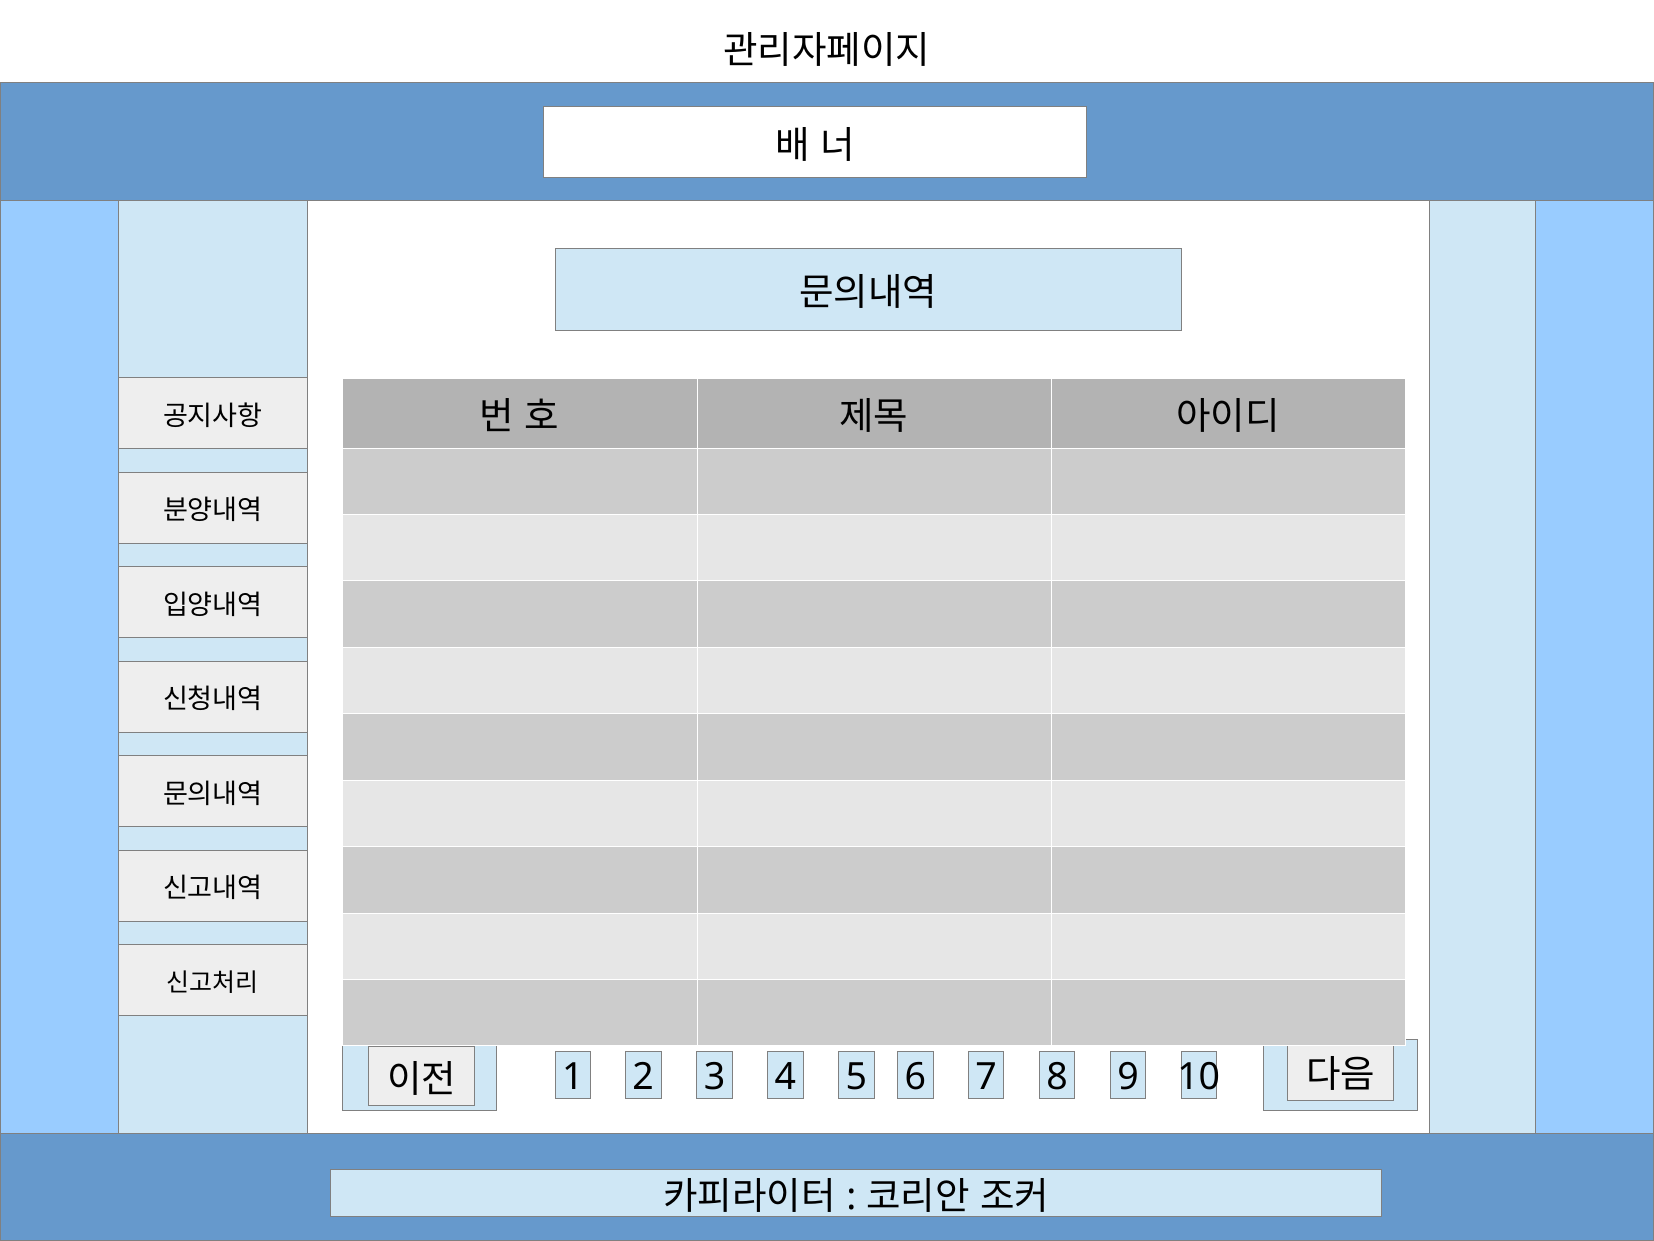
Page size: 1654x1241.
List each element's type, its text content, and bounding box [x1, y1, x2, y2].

table_cell [698, 781, 1051, 846]
text_box 10 [1181, 1051, 1217, 1099]
table_cell [698, 648, 1051, 713]
table_cell [1052, 781, 1405, 846]
text_box 다음 [1287, 1046, 1394, 1101]
table_cell [343, 714, 697, 780]
table_cell [1052, 714, 1405, 780]
text_box 신고내역 [118, 850, 308, 922]
text_box 1 [555, 1051, 591, 1099]
text_box 문의내역 [118, 755, 308, 827]
text_box 신청내역 [118, 661, 308, 733]
text_box 5 [838, 1051, 875, 1099]
table_cell [1052, 515, 1405, 580]
table_header 아이디 [1052, 379, 1405, 448]
text_box 3 [696, 1051, 733, 1099]
table_cell [698, 449, 1051, 514]
text_box 2 [625, 1051, 662, 1099]
table_header 제목 [698, 379, 1051, 448]
table_cell [698, 980, 1051, 1045]
text_box 6 [897, 1051, 934, 1099]
text_box 10 [1203, 1065, 1214, 1087]
table_cell [1052, 847, 1405, 913]
text_box 8 [1039, 1051, 1075, 1099]
table_cell [698, 714, 1051, 780]
table_cell [1052, 581, 1405, 647]
text_box 문의내역 [555, 248, 1182, 331]
text_box 관리자페이지 [602, 13, 1052, 71]
table_cell [343, 449, 697, 514]
text_box [0, 82, 1654, 1241]
text_box 분양내역 [118, 472, 308, 544]
text_box 4 [767, 1051, 804, 1099]
table_header 번 호 [343, 379, 697, 448]
text_box 입양내역 [118, 566, 308, 638]
table_cell [698, 914, 1051, 979]
table_cell [1052, 449, 1405, 514]
table_cell [343, 581, 697, 647]
table_cell [1052, 914, 1405, 979]
table_cell [698, 581, 1051, 647]
table_cell [698, 515, 1051, 580]
text_box 신고처리 [118, 944, 308, 1016]
table_cell [343, 781, 697, 846]
table_cell [1052, 648, 1405, 713]
table_cell [343, 648, 697, 713]
text_box 카피라이터 : 코리안 조커 [330, 1169, 1382, 1217]
text_box 9 [1110, 1051, 1146, 1099]
table_cell [343, 980, 697, 1045]
text_box 배 너 [543, 106, 1087, 178]
text_box 이전 [368, 1046, 475, 1106]
text_box 7 [968, 1051, 1004, 1099]
table_cell [343, 914, 697, 979]
table_cell [343, 847, 697, 913]
text_box 공지사항 [118, 377, 308, 449]
table_cell [343, 515, 697, 580]
table_cell [1052, 980, 1405, 1045]
table_cell [698, 847, 1051, 913]
